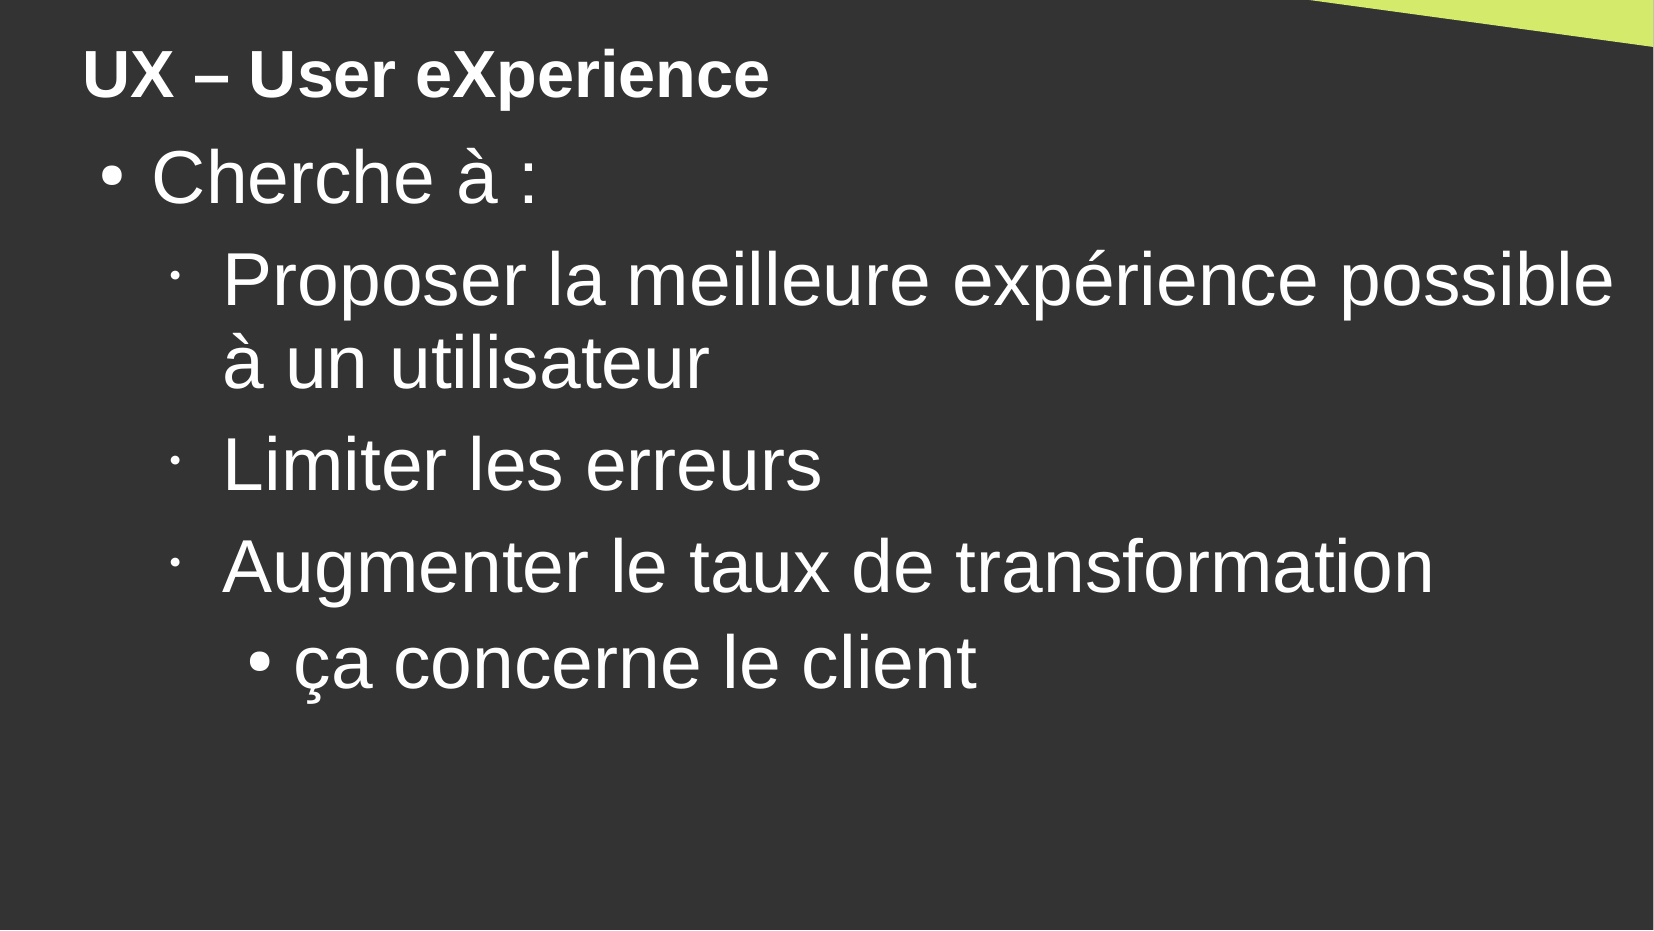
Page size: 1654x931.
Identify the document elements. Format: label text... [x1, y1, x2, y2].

text_box [1309, 0, 1654, 48]
list Cherche à : Proposer la meilleure expérience possible à un utilisateur Limiter les erreurs Augmenter le taux de transformation ça concerne le client [80, 135, 1620, 827]
title UX – User eXperience [82, 37, 1571, 114]
